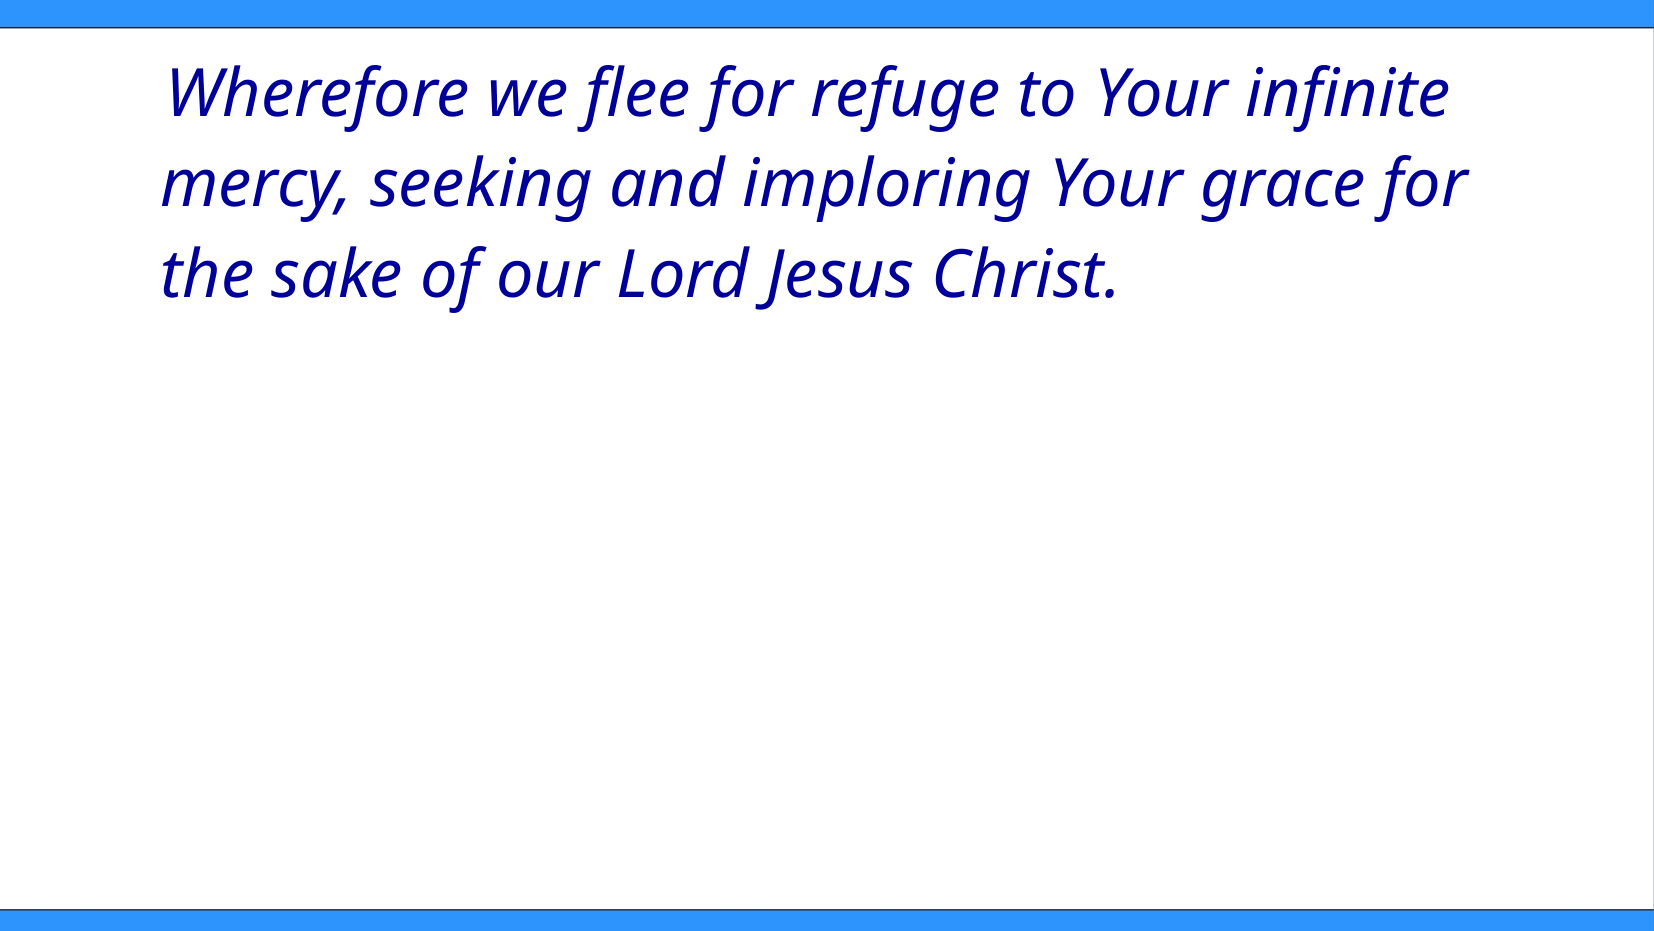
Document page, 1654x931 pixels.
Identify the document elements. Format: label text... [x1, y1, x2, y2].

text_box Wherefore we flee for refuge to Your infinite mercy, seeking and imploring Your grace for the sake of our Lord Jesus Christ. [75, 37, 1576, 376]
picture [0, 0, 1654, 931]
